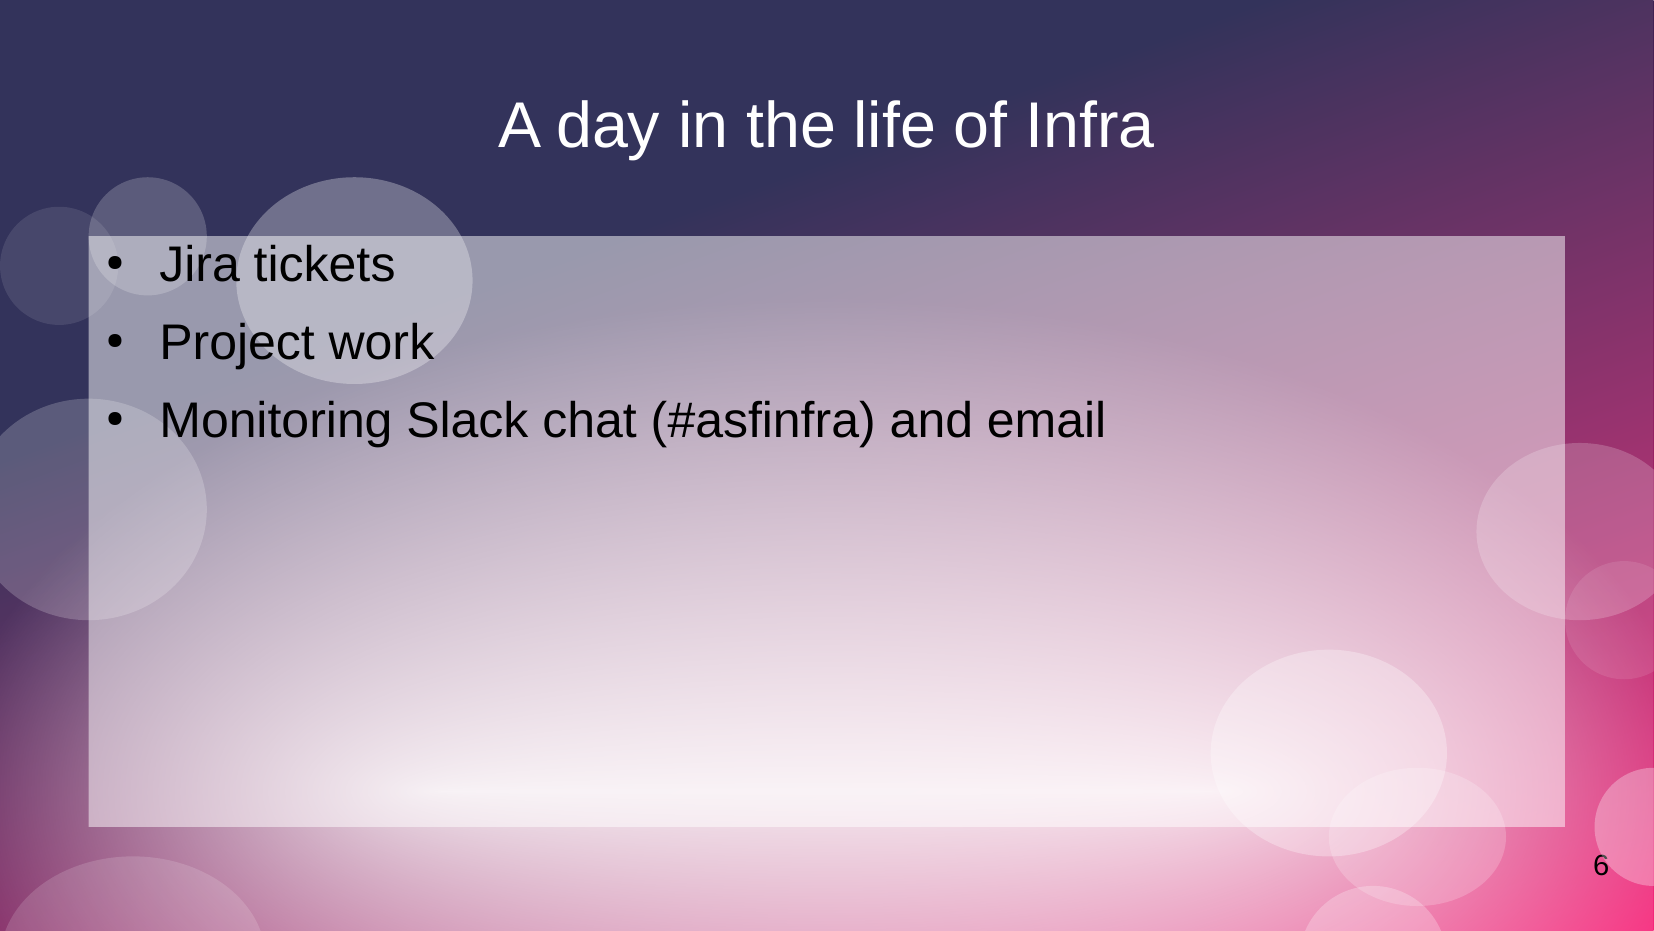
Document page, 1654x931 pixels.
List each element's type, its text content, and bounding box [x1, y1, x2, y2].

list Jira tickets Project work Monitoring Slack chat (#asfinfra) and email [88, 236, 1565, 827]
title A day in the life of Infra [88, 44, 1565, 207]
